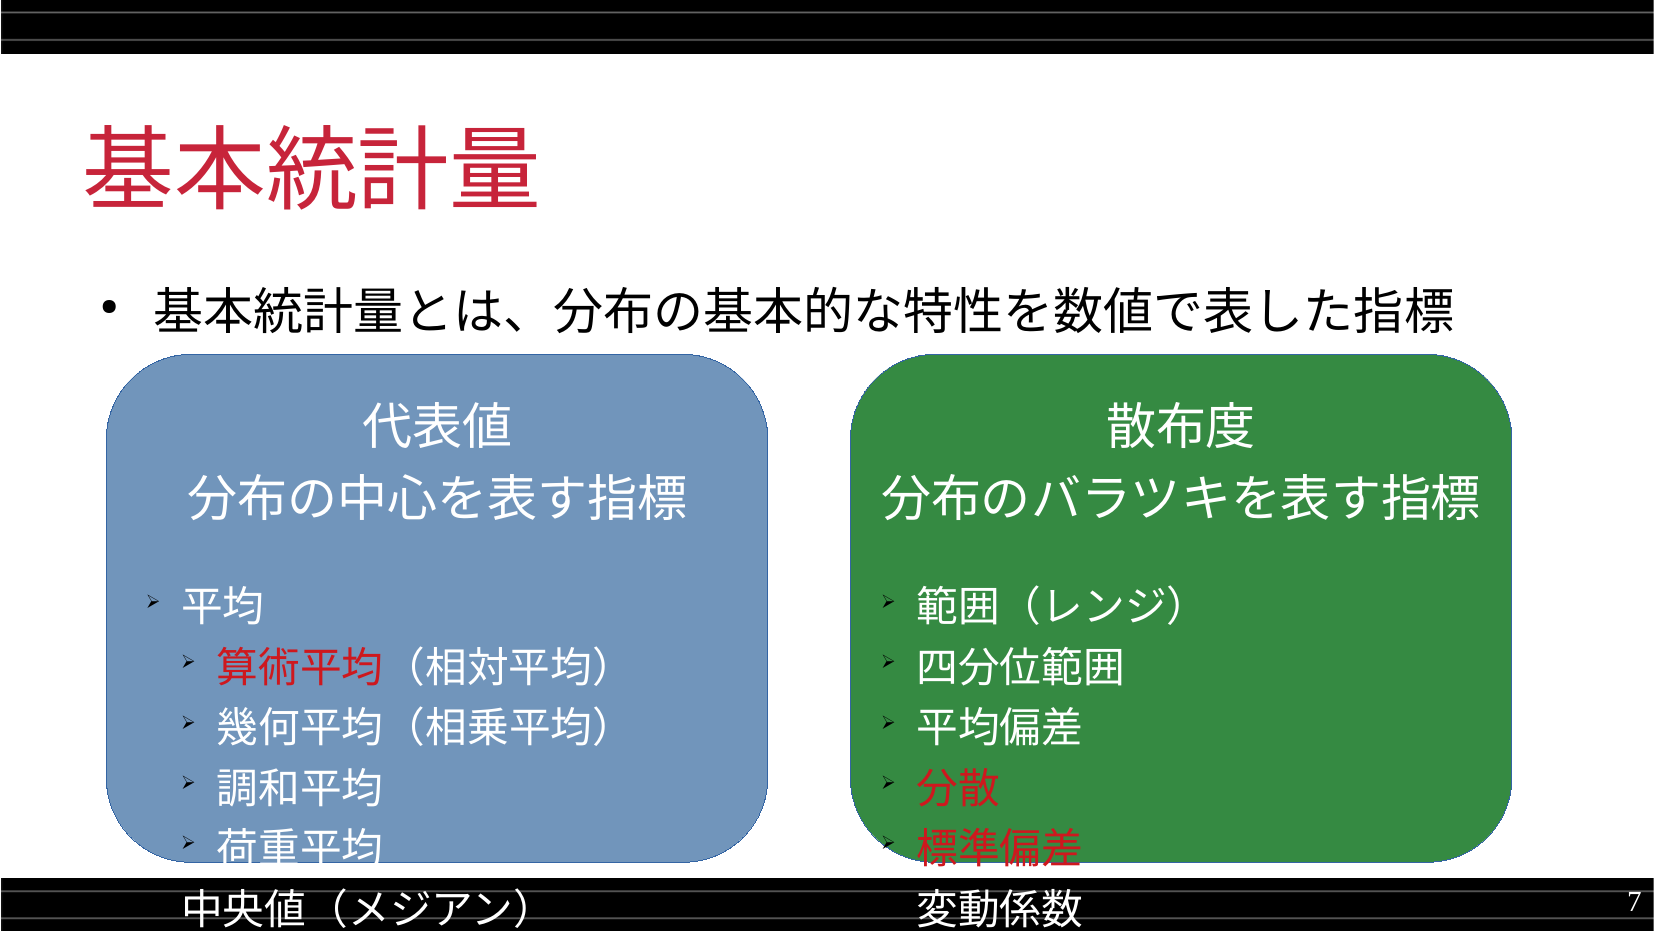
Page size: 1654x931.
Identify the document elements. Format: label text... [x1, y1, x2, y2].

text_box 代表値 分布の中心を表す指標 平均 算術平均（相対平均） 幾何平均（相乗平均） 調和平均 荷重平均 中央値（メジアン） 最頻値（モード） [106, 354, 768, 863]
list 基本統計量とは、分布の基本的な特性を数値で表した指標 [82, 271, 1571, 851]
title 基本統計量 [82, 92, 1571, 249]
text_box 散布度 分布のバラツキを表す指標 範囲（レンジ） 四分位範囲 平均偏差 分散 標準偏差 変動係数 標準化得点 [850, 354, 1512, 863]
picture [1, 0, 1654, 54]
picture [1, 878, 1654, 931]
